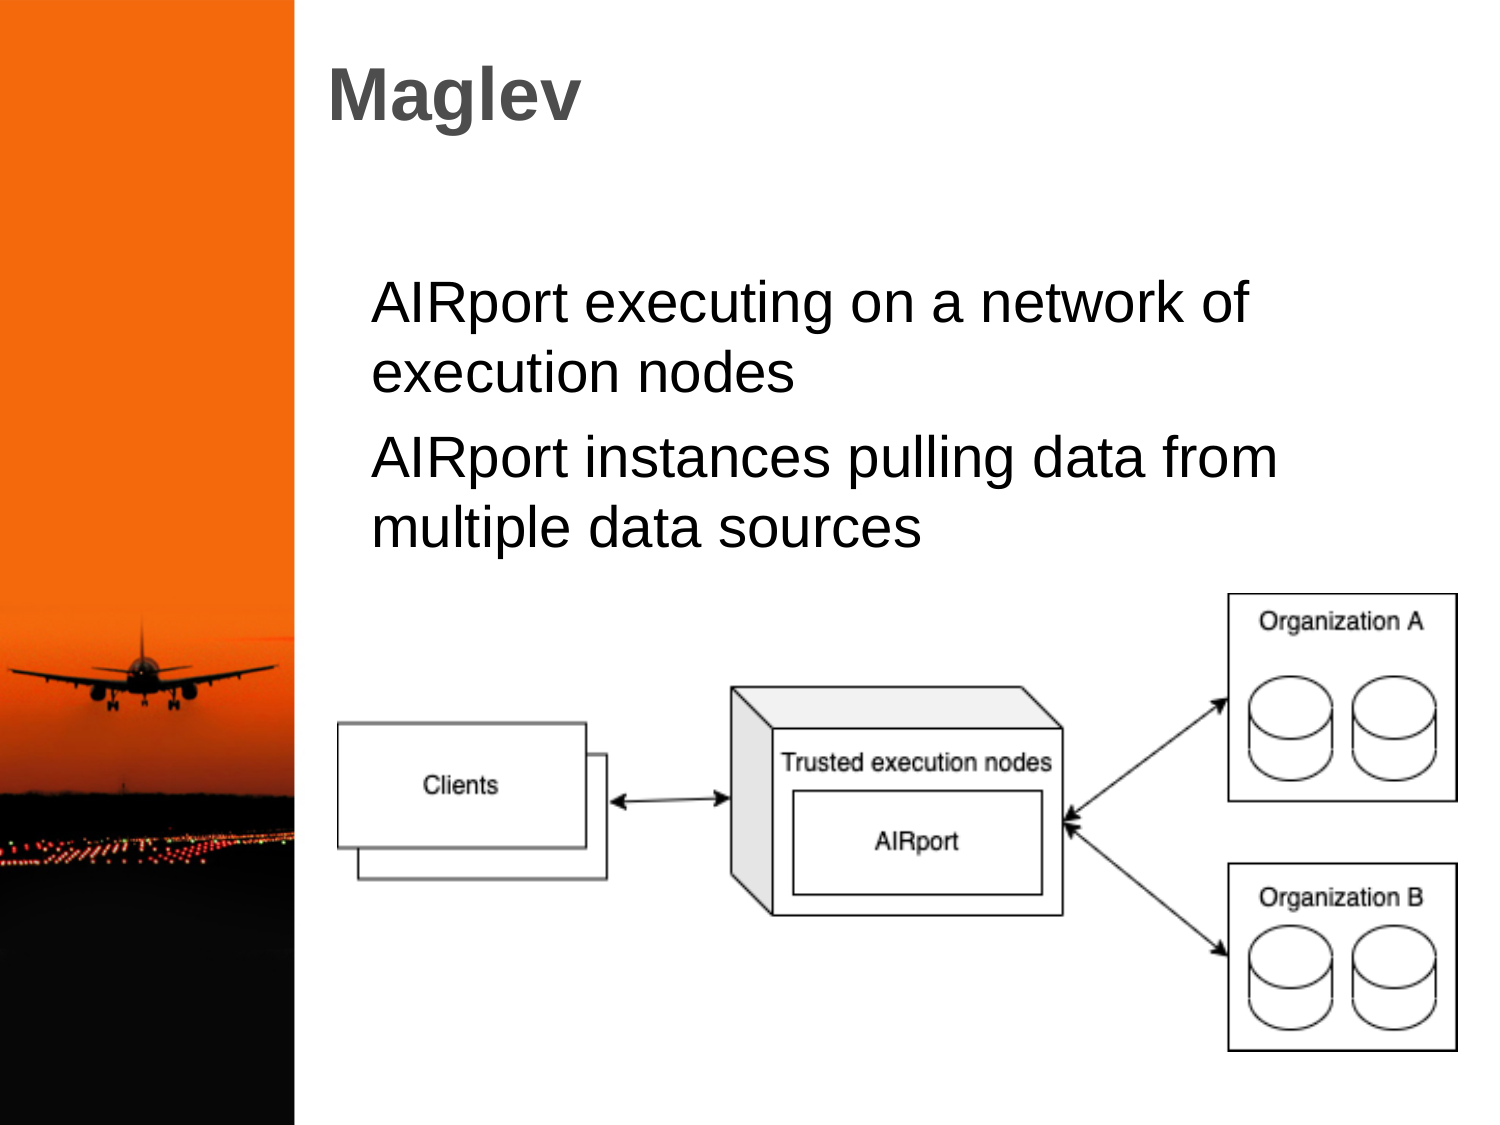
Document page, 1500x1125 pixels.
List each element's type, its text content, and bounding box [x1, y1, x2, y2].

title Maglev [312, 30, 1483, 150]
list AIRport executing on a network of execution nodes AIRport instances pulling data from multiple data sources [300, 172, 1468, 1094]
picture [0, 0, 1500, 1125]
